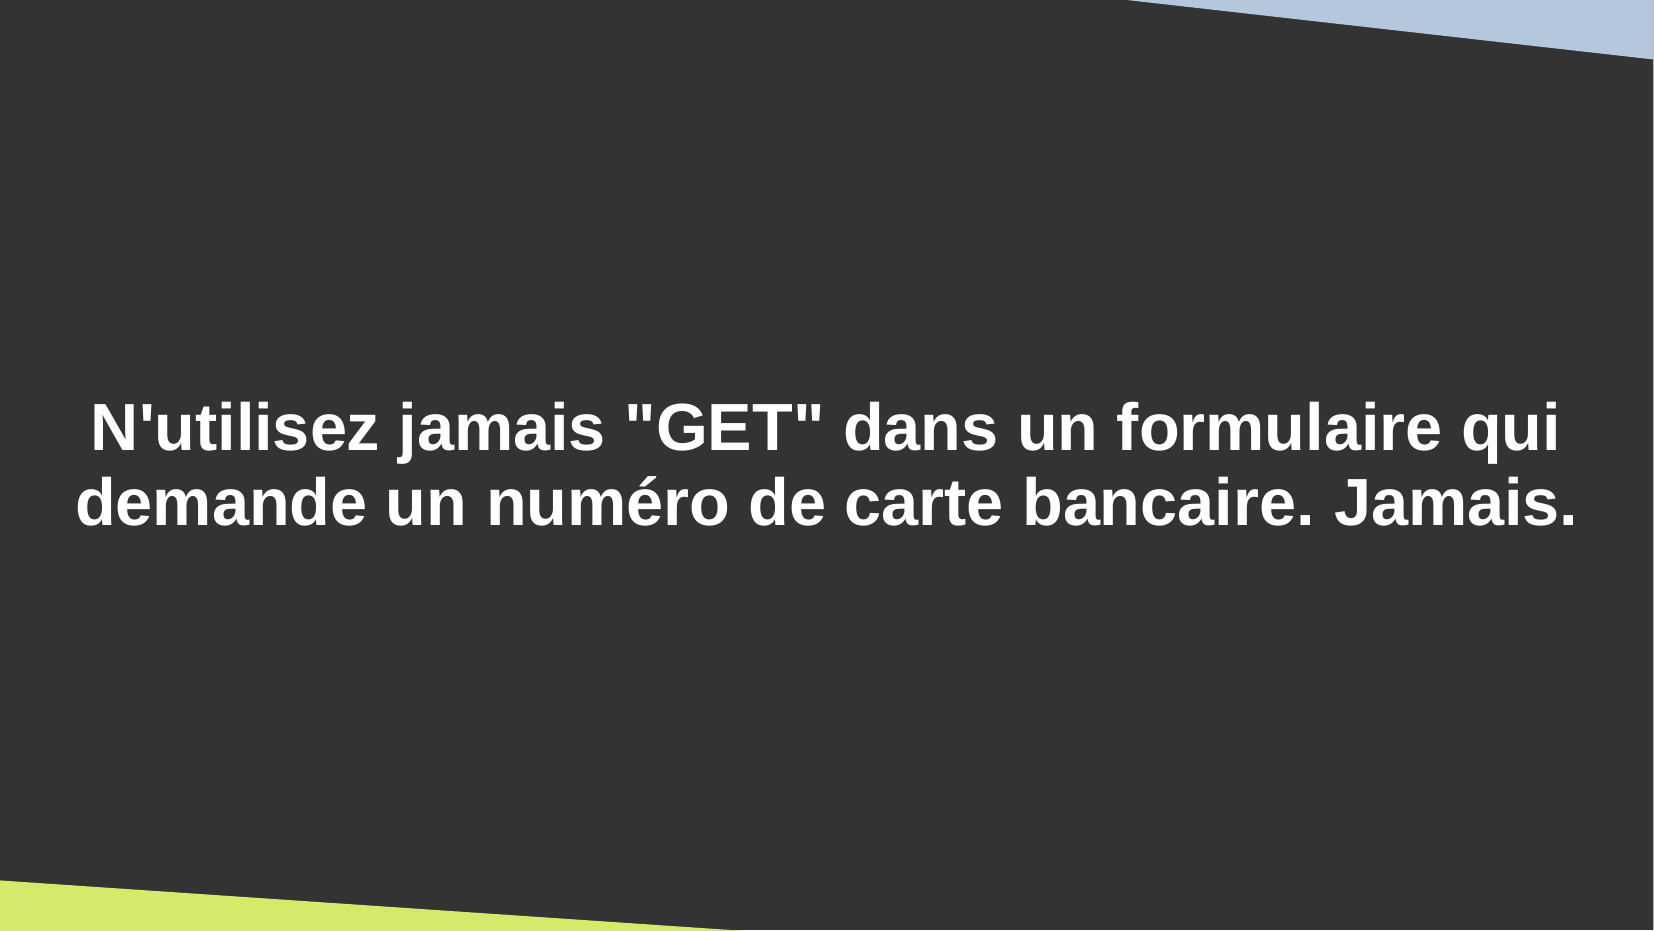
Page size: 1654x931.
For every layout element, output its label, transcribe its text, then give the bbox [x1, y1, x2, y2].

title N'utilisez jamais "GET" dans un formulaire qui demande un numéro de carte bancaire. Jamais. [27, 390, 1627, 540]
text_box [0, 880, 746, 931]
text_box [1126, 0, 1654, 60]
